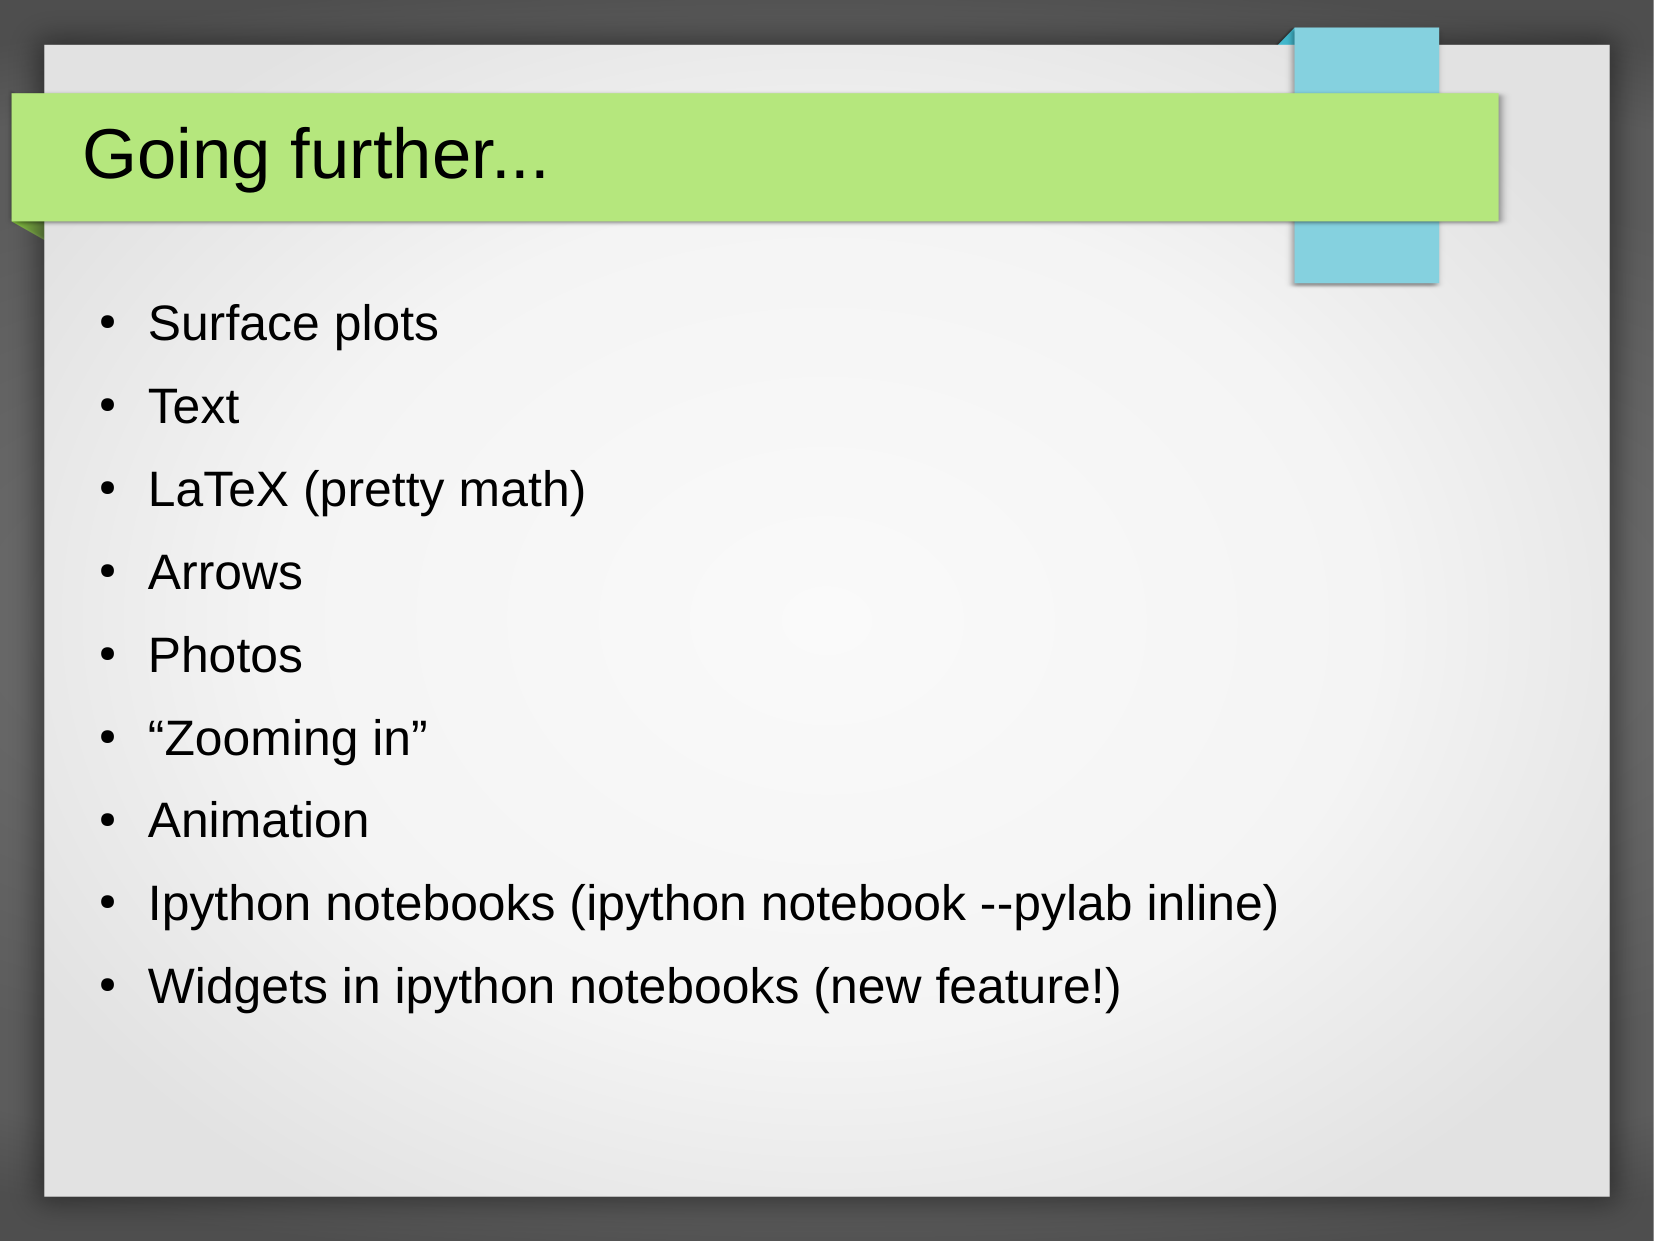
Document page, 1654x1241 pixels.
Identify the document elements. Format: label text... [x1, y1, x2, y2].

title Going further... [82, 94, 1264, 213]
list Surface plots Text LaTeX (pretty math) Arrows Photos “Zooming in” Animation Ipython notebooks (ipython notebook --pylab inline) Widgets in ipython notebooks (new feature!) [82, 295, 1571, 1015]
picture [0, 0, 1654, 1241]
